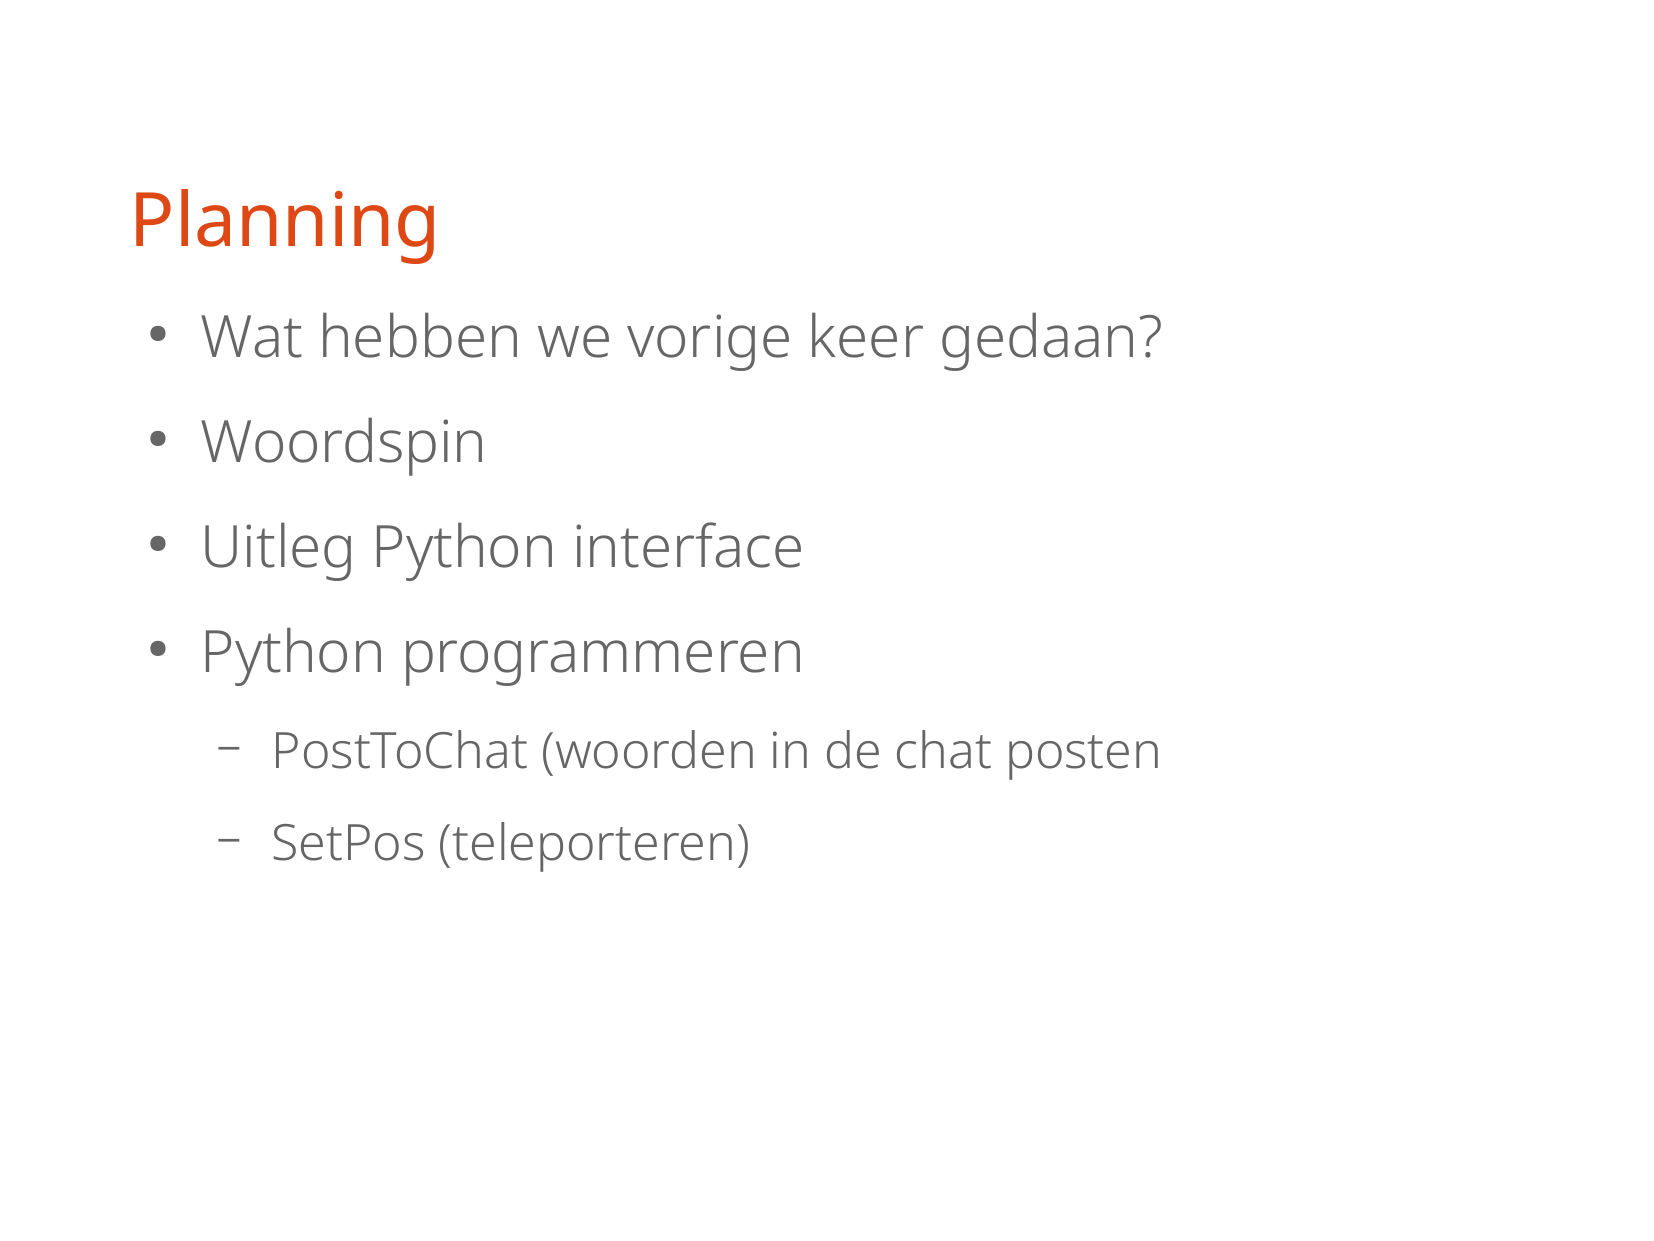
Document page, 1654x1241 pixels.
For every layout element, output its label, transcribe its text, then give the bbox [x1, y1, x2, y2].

list Wat hebben we vorige keer gedaan? Woordspin Uitleg Python interface Python programmeren PostToChat (woorden in de chat posten SetPos (teleporteren) [129, 295, 1518, 1010]
title Planning [129, 153, 1518, 281]
